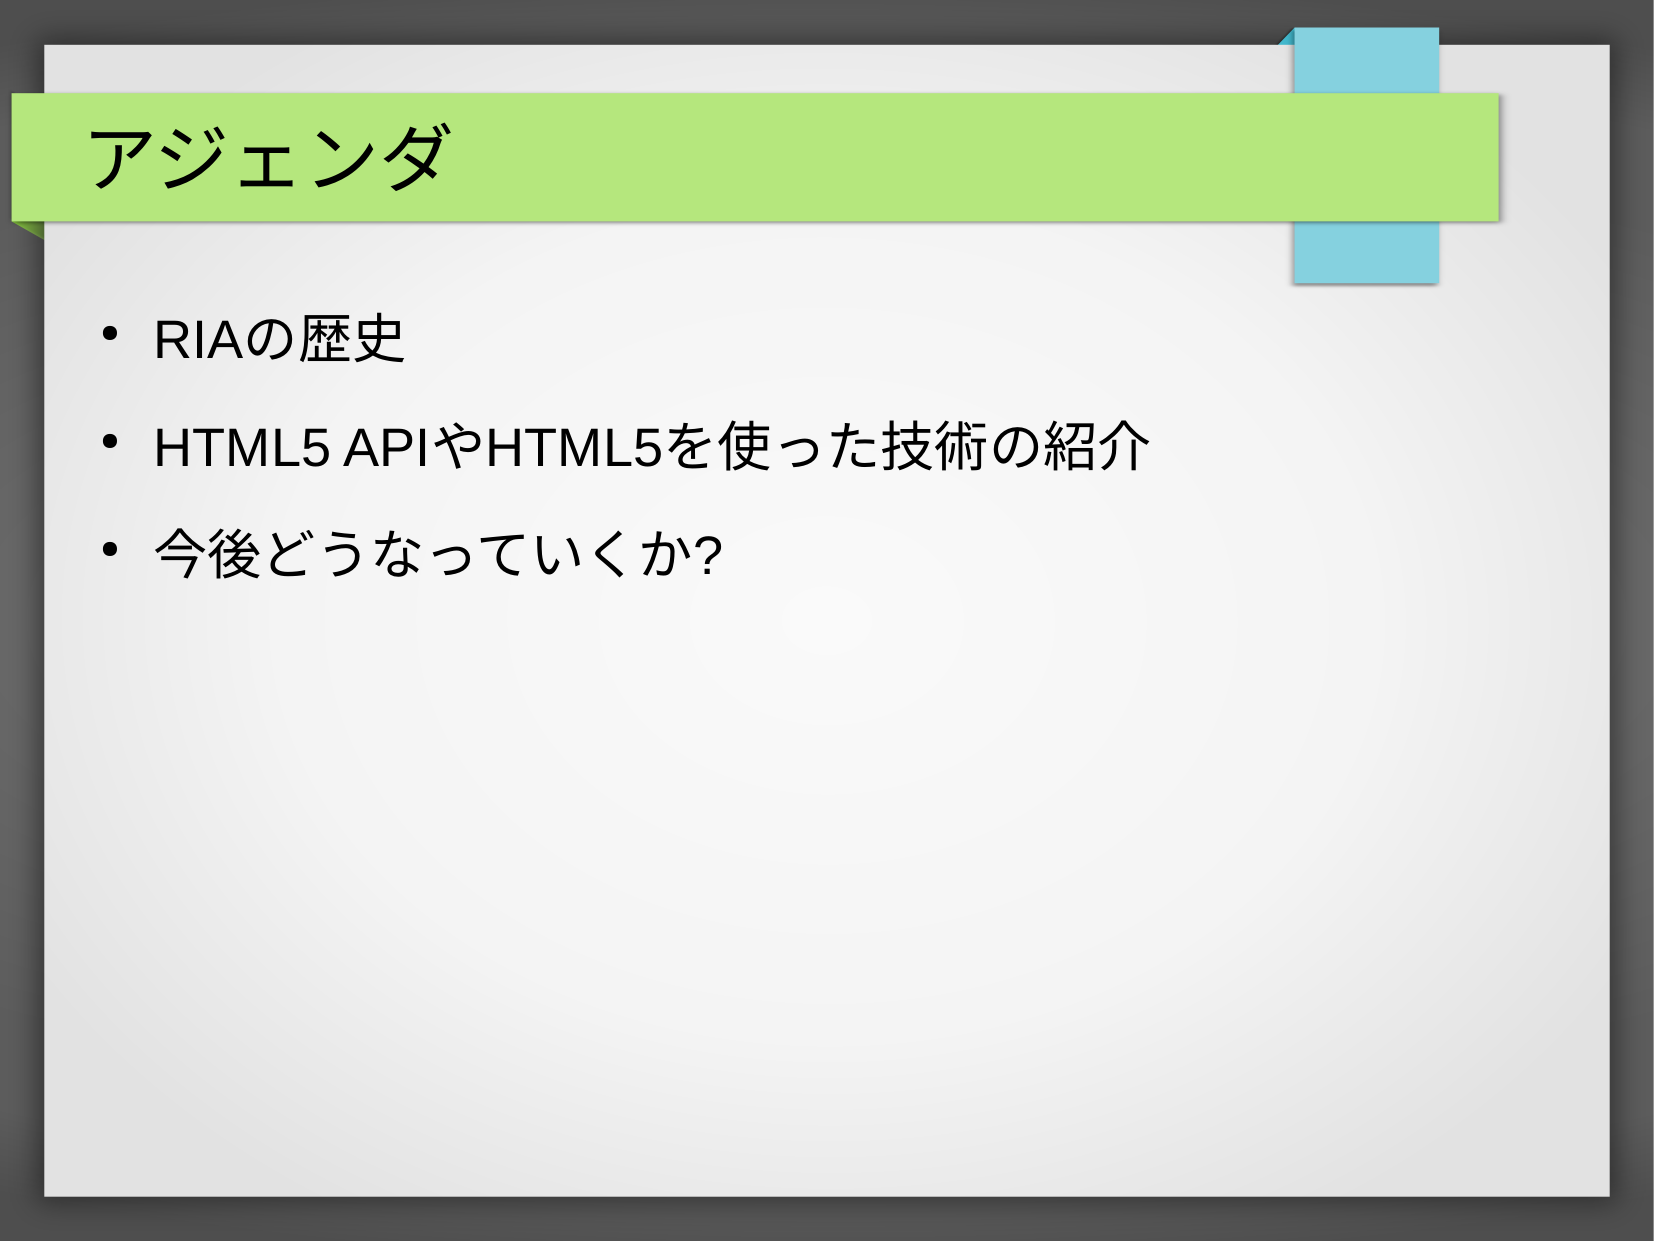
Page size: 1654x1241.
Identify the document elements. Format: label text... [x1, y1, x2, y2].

picture [0, 0, 1654, 1241]
list RIAの歴史 HTML5 APIやHTML5を使った技術の紹介 今後どうなっていくか? [82, 295, 1571, 1015]
title アジェンダ [82, 94, 1264, 213]
